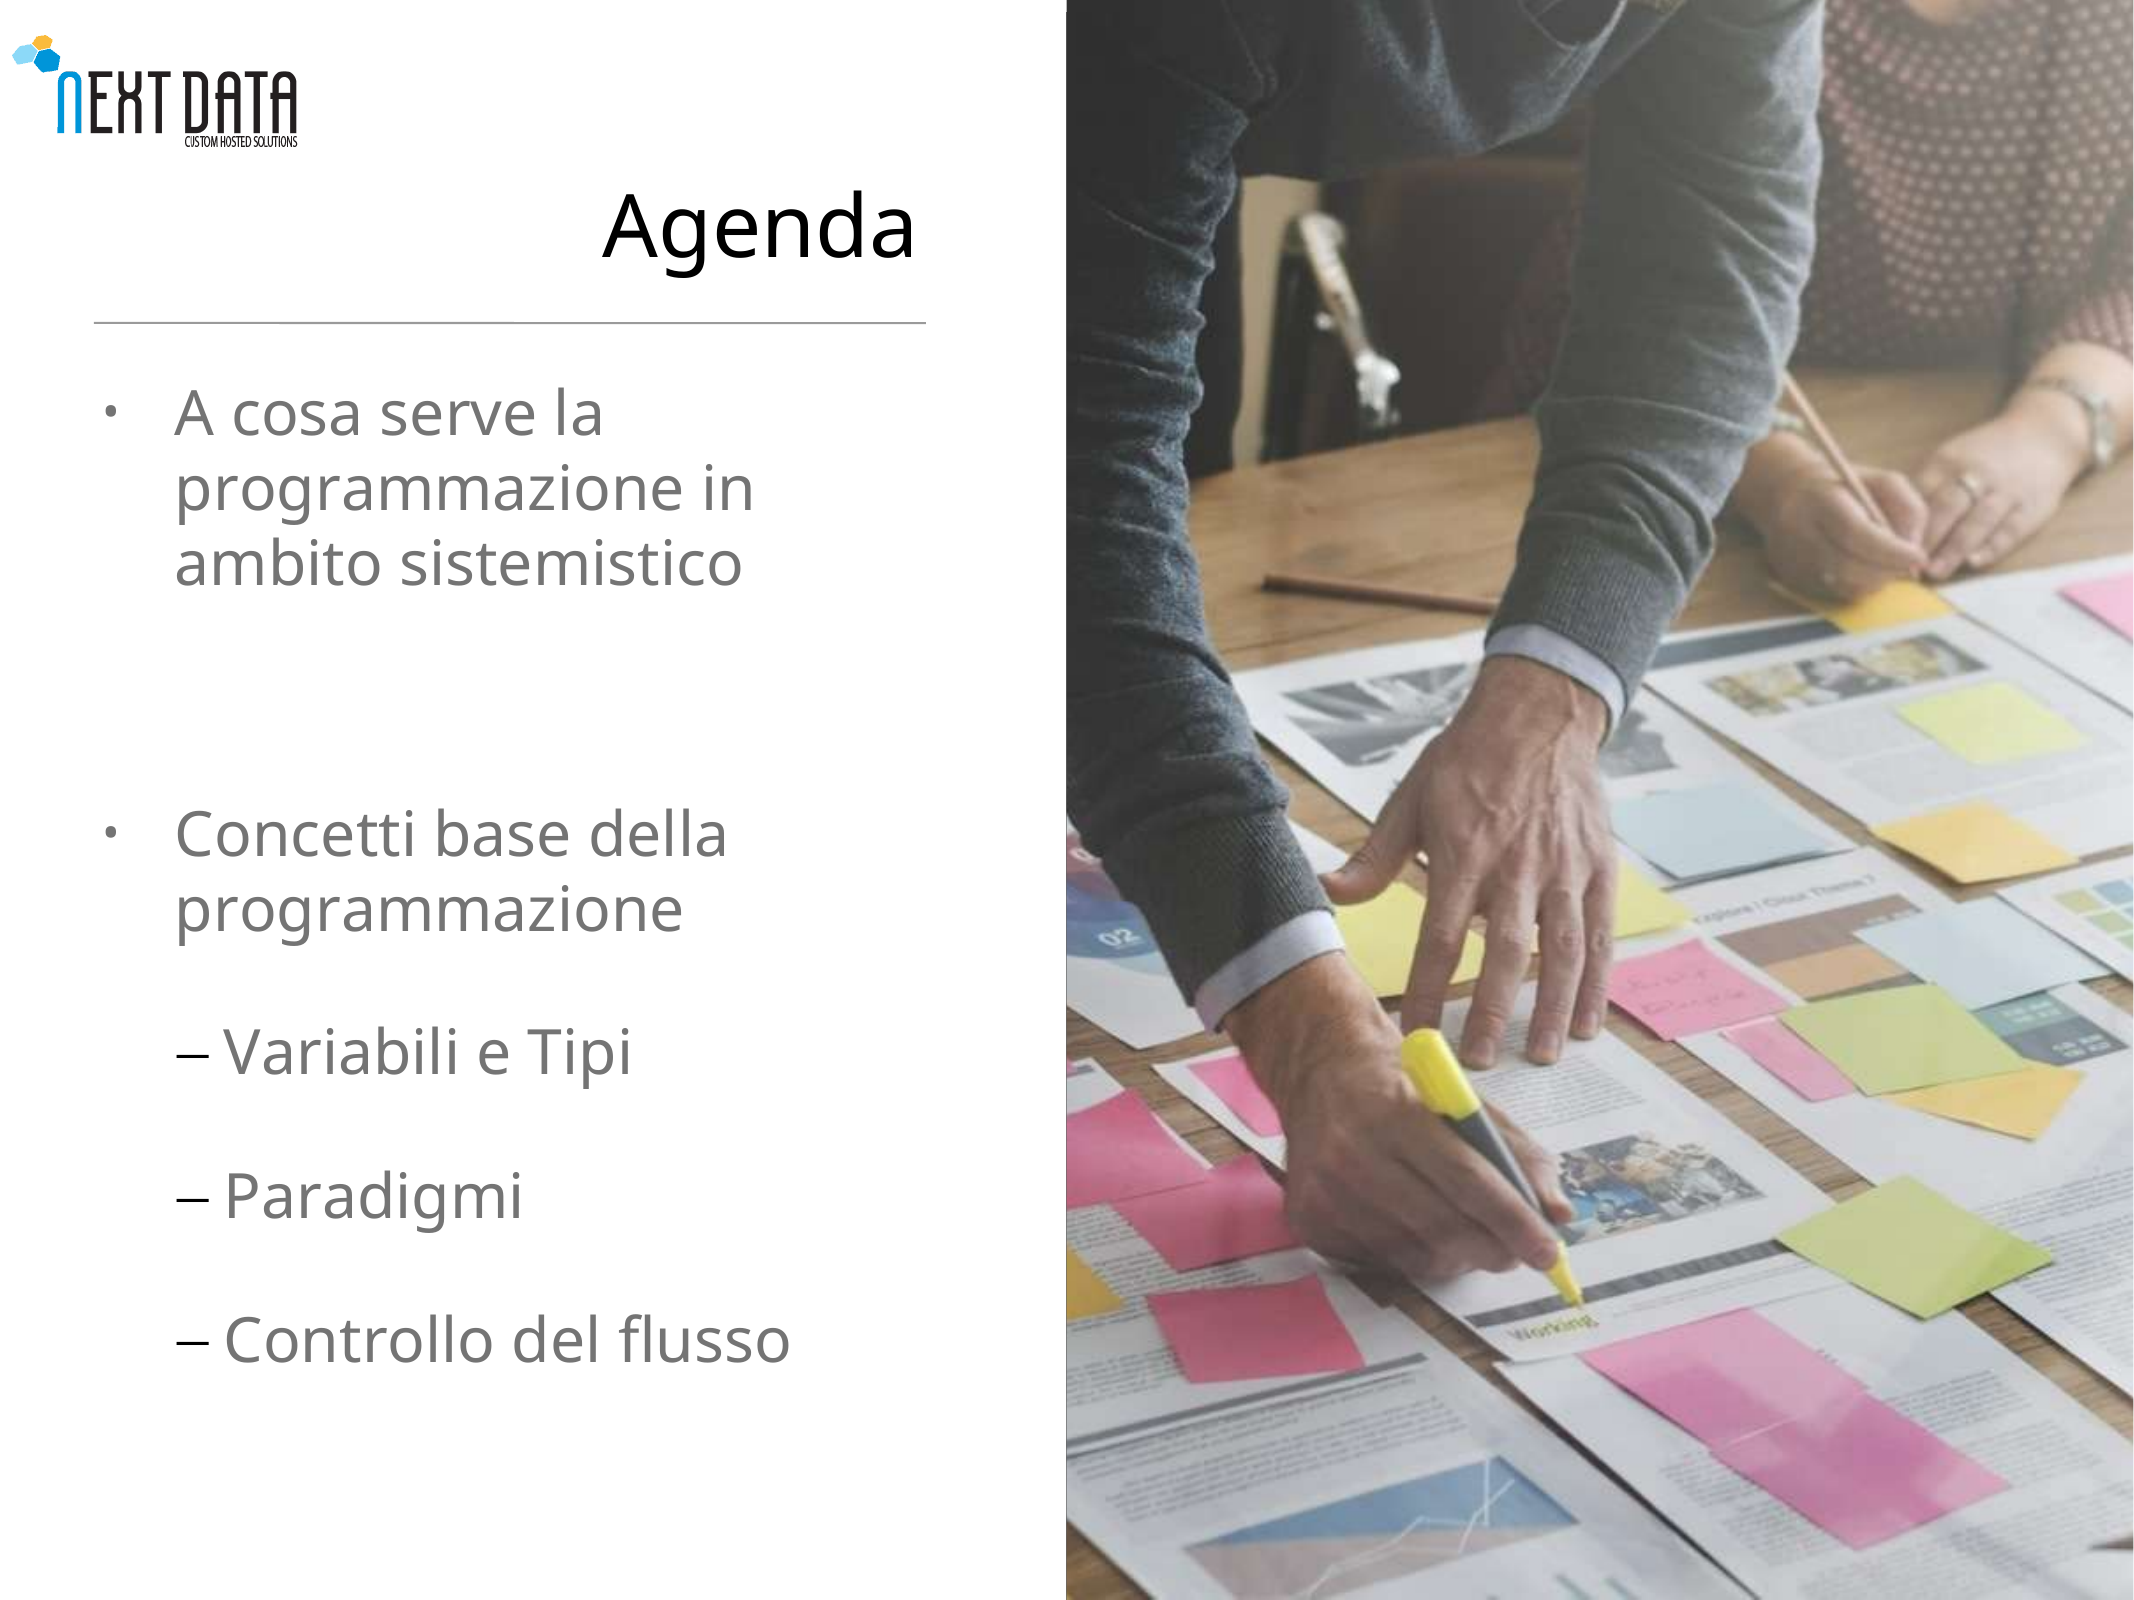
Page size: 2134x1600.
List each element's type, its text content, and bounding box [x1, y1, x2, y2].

picture [1066, 0, 2134, 1600]
picture [9, 32, 301, 150]
text_box A cosa serve la programmazione in ambito sistemistico Concetti base della programmazione Variabili e Tipi Paradigmi Controllo del flusso [93, 364, 928, 1459]
text_box Agenda [93, 54, 928, 284]
